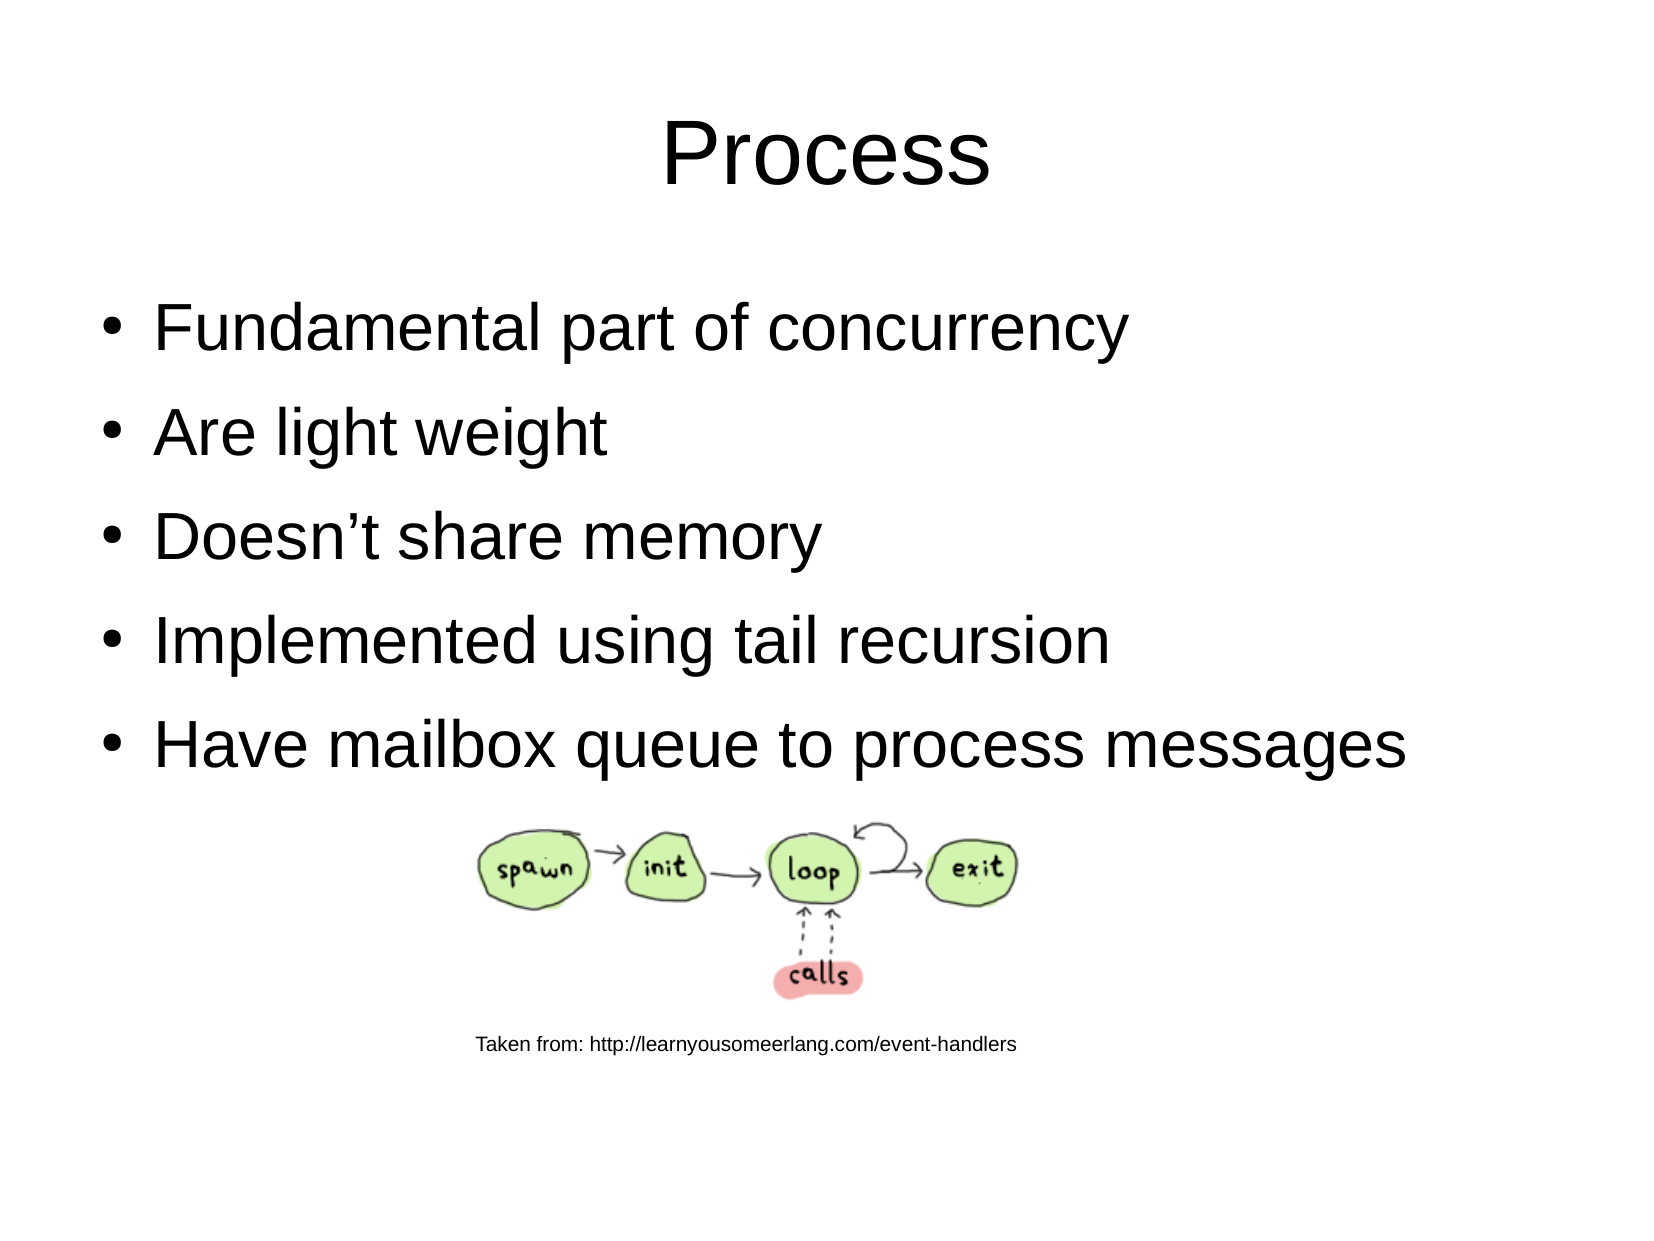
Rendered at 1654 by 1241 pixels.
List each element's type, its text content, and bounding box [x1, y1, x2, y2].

picture [448, 806, 1045, 1025]
list Fundamental part of concurrency Are light weight Doesn’t share memory Implemented using tail recursion Have mailbox queue to process messages [82, 290, 1571, 1010]
title Process [82, 49, 1571, 257]
text_box Taken from: http://learnyousomeerlang.com/event-handlers [460, 1024, 1099, 1063]
